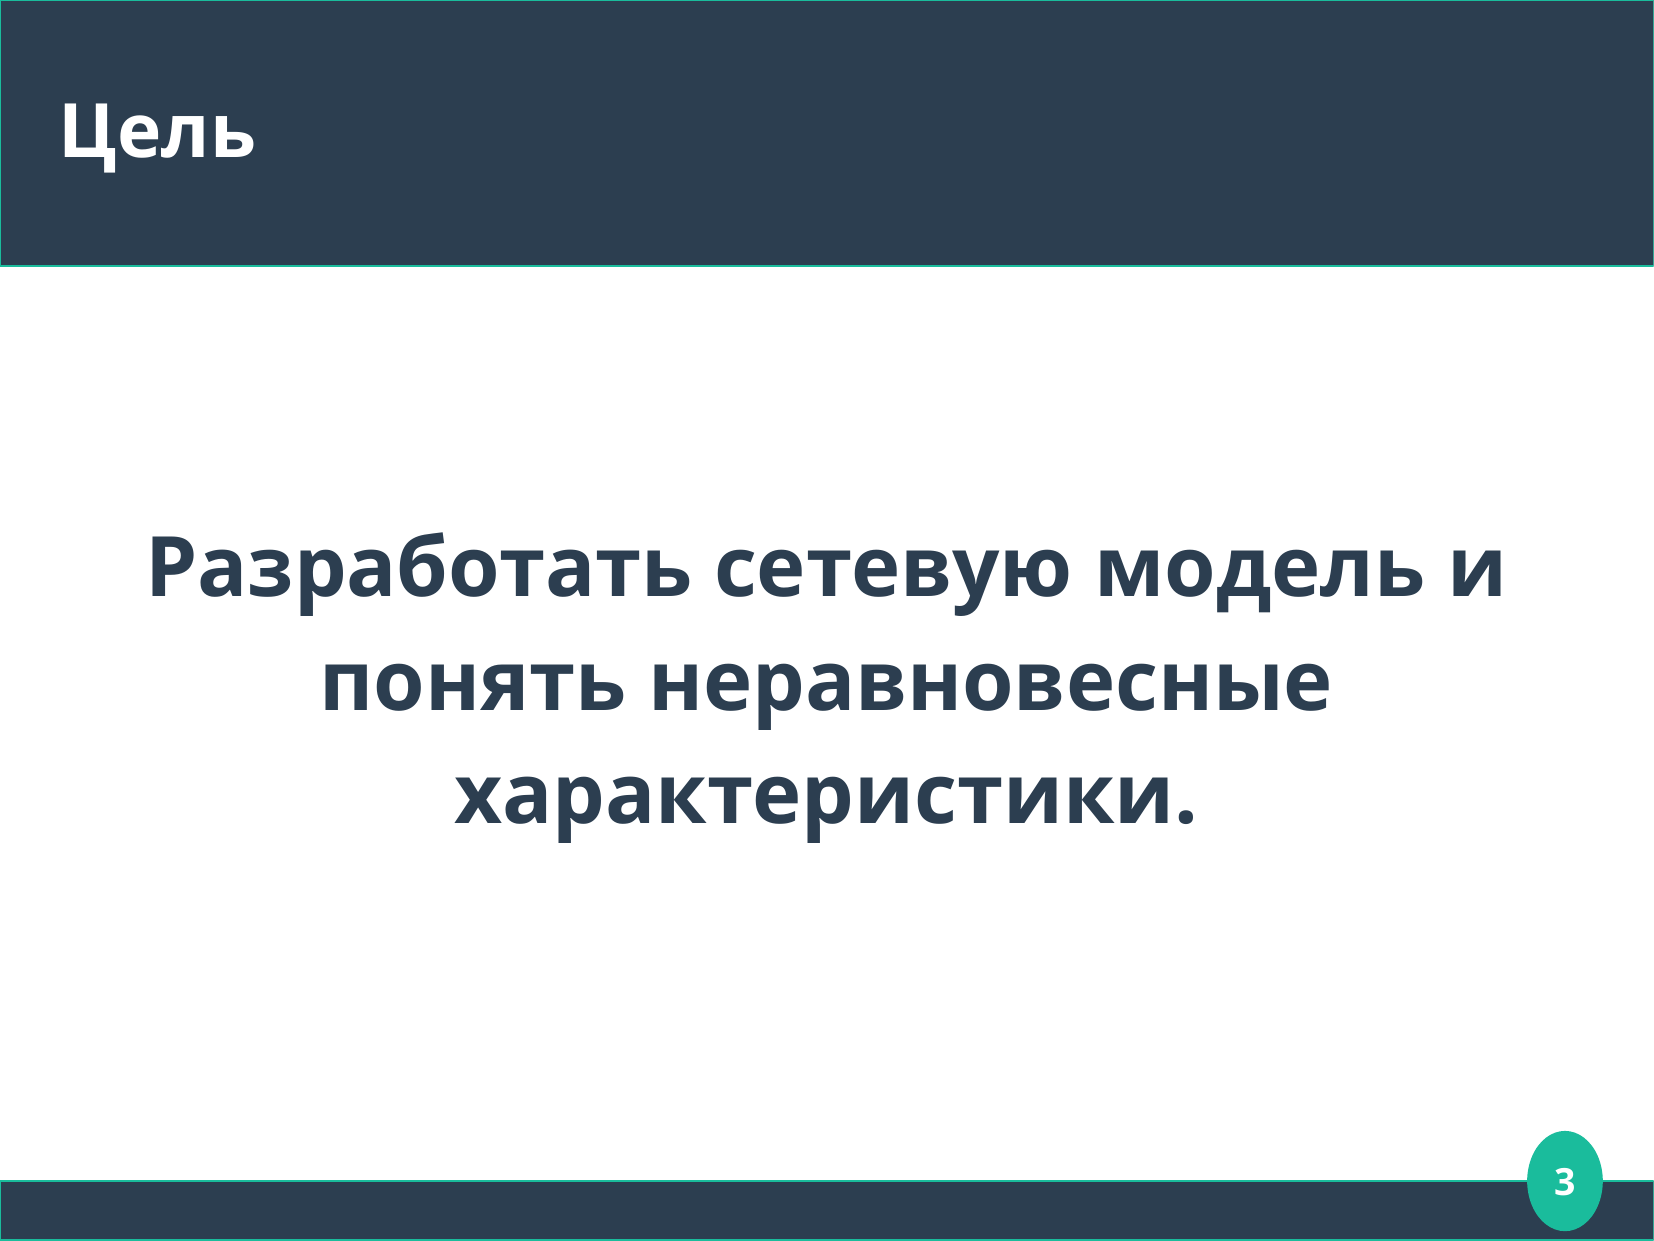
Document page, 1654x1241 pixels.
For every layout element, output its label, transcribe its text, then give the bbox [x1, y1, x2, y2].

title Цель [59, 49, 1595, 207]
list Разработать сетевую модель и понять неравновесные характеристики. [59, 324, 1595, 1152]
